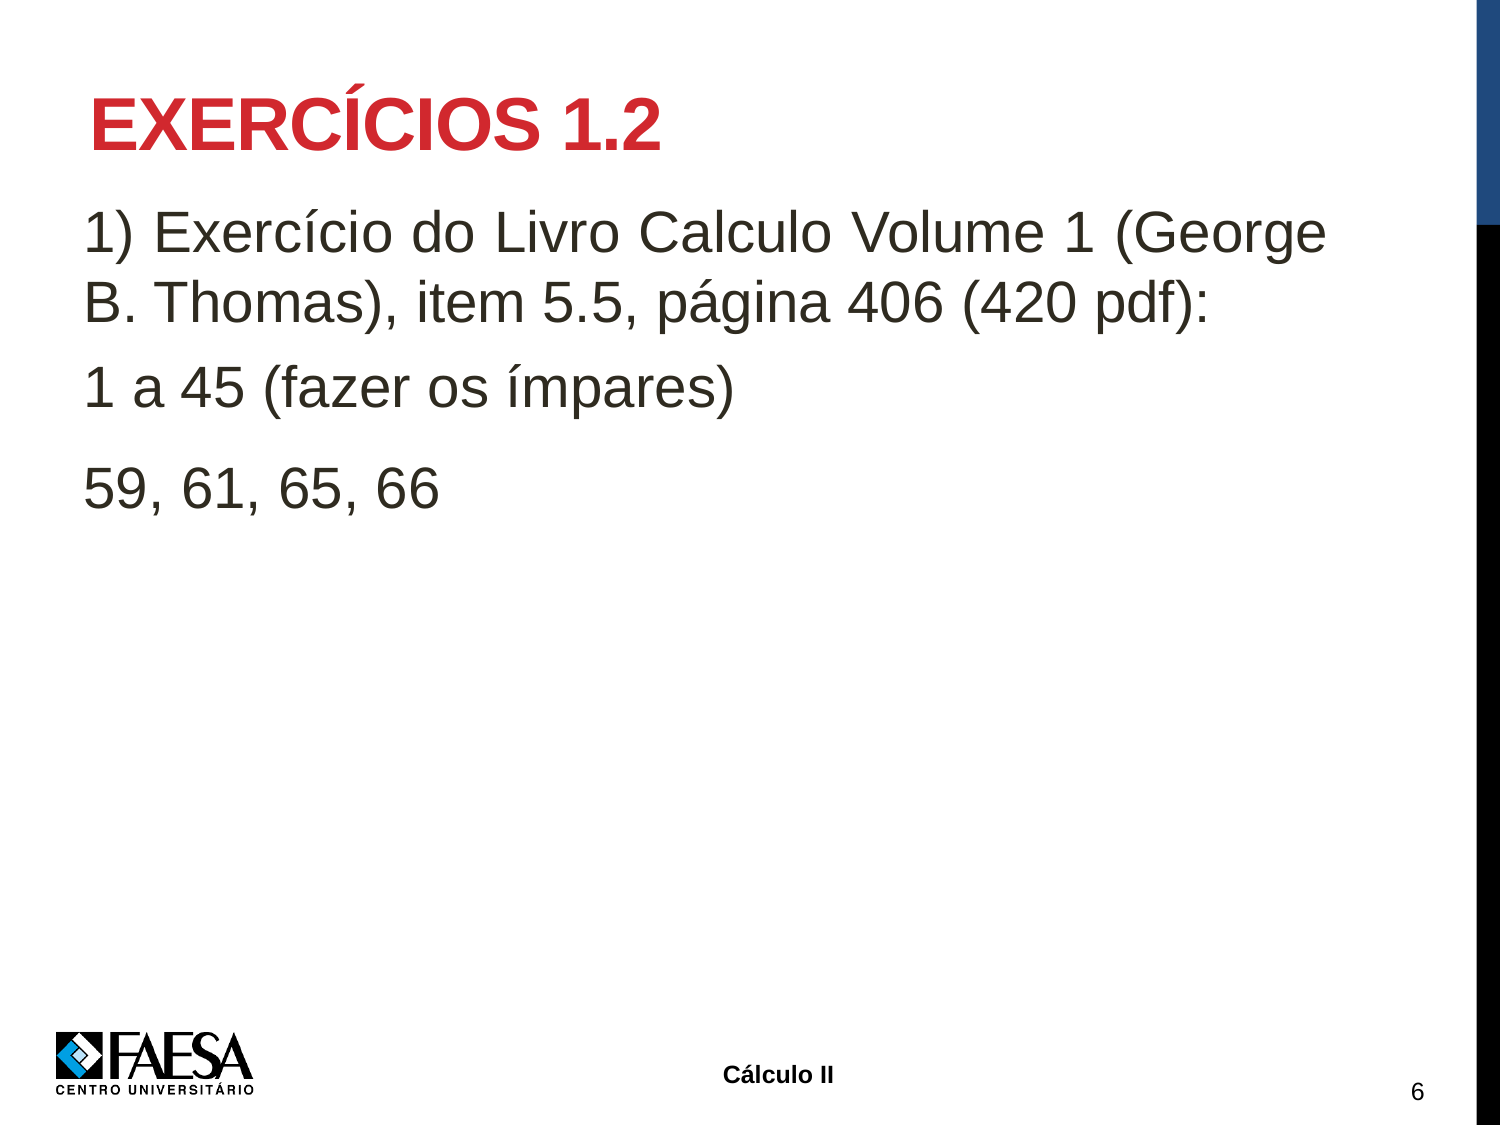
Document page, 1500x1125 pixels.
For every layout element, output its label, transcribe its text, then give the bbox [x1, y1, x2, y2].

text_box 1) Exercício do Livro Calculo Volume 1 (George B. Thomas), item 5.5, página 406 (420 pdf): 1 a 45 (fazer os ímpares) 59, 61, 65, 66 [68, 186, 1345, 529]
text_box Exercícios 1.2 [75, 24, 1382, 173]
text_box <número> [1299, 1052, 1425, 1113]
picture [39, 1015, 269, 1111]
